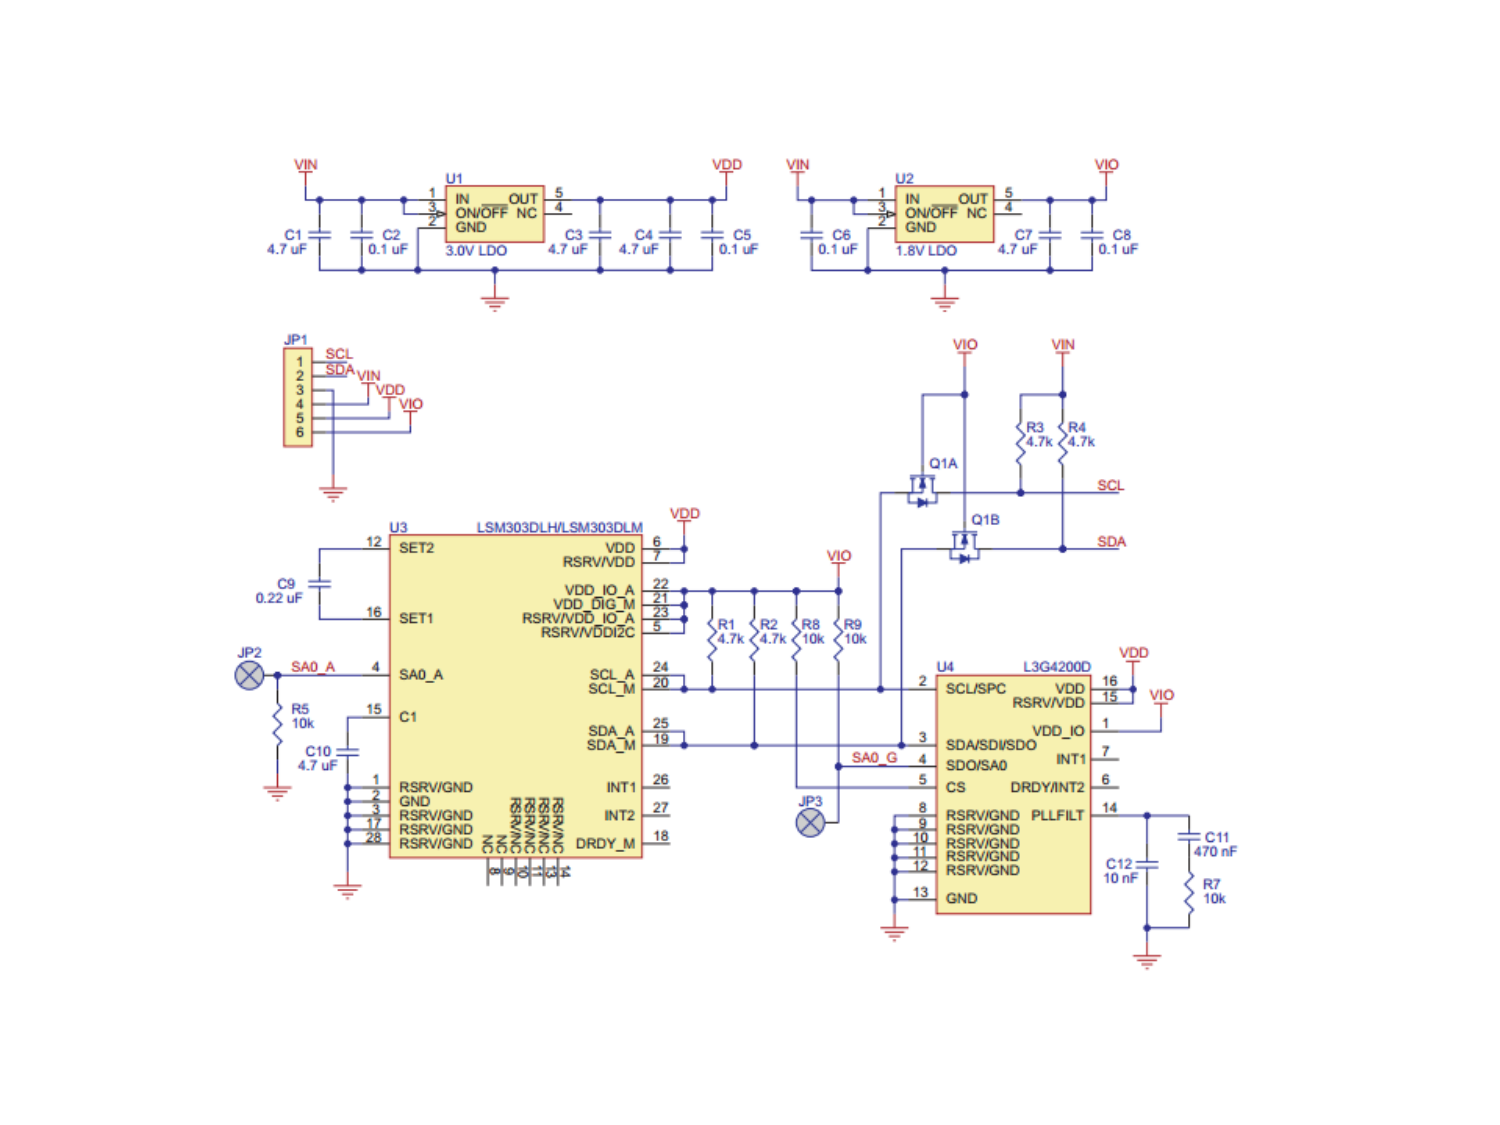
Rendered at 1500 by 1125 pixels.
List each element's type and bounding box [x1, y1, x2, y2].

picture [216, 115, 1284, 1010]
